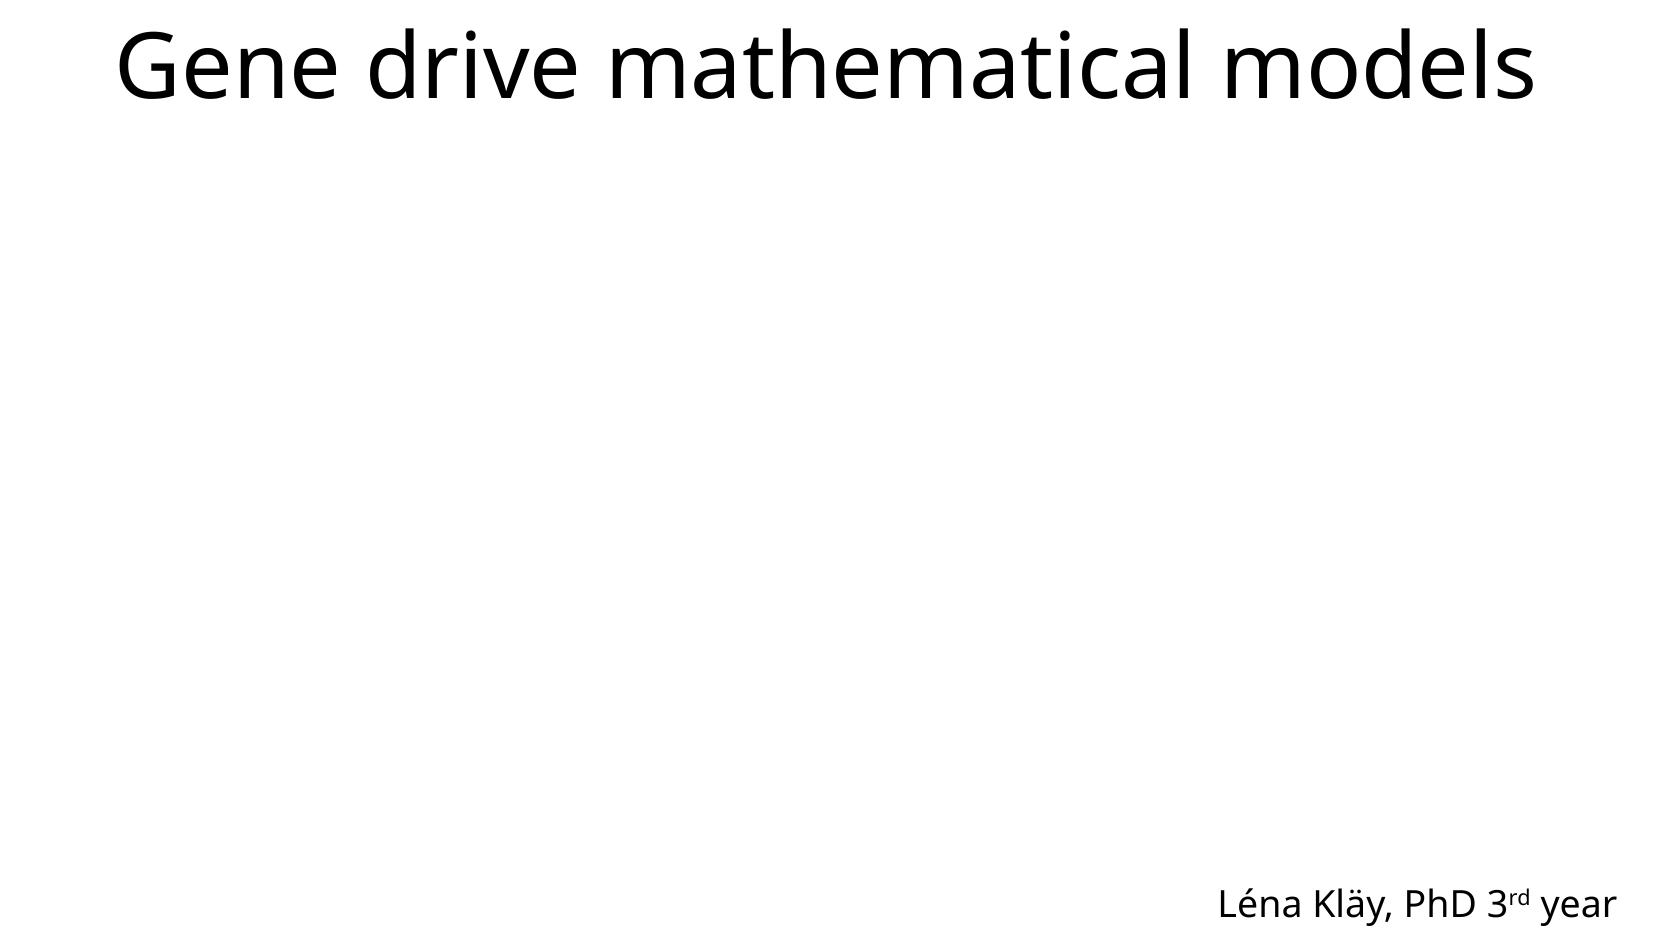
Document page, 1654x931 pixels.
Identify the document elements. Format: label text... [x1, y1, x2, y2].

title Gene drive mathematical models [82, 0, 1571, 141]
title Léna Kläy, PhD 3rd year [1125, 825, 1654, 931]
